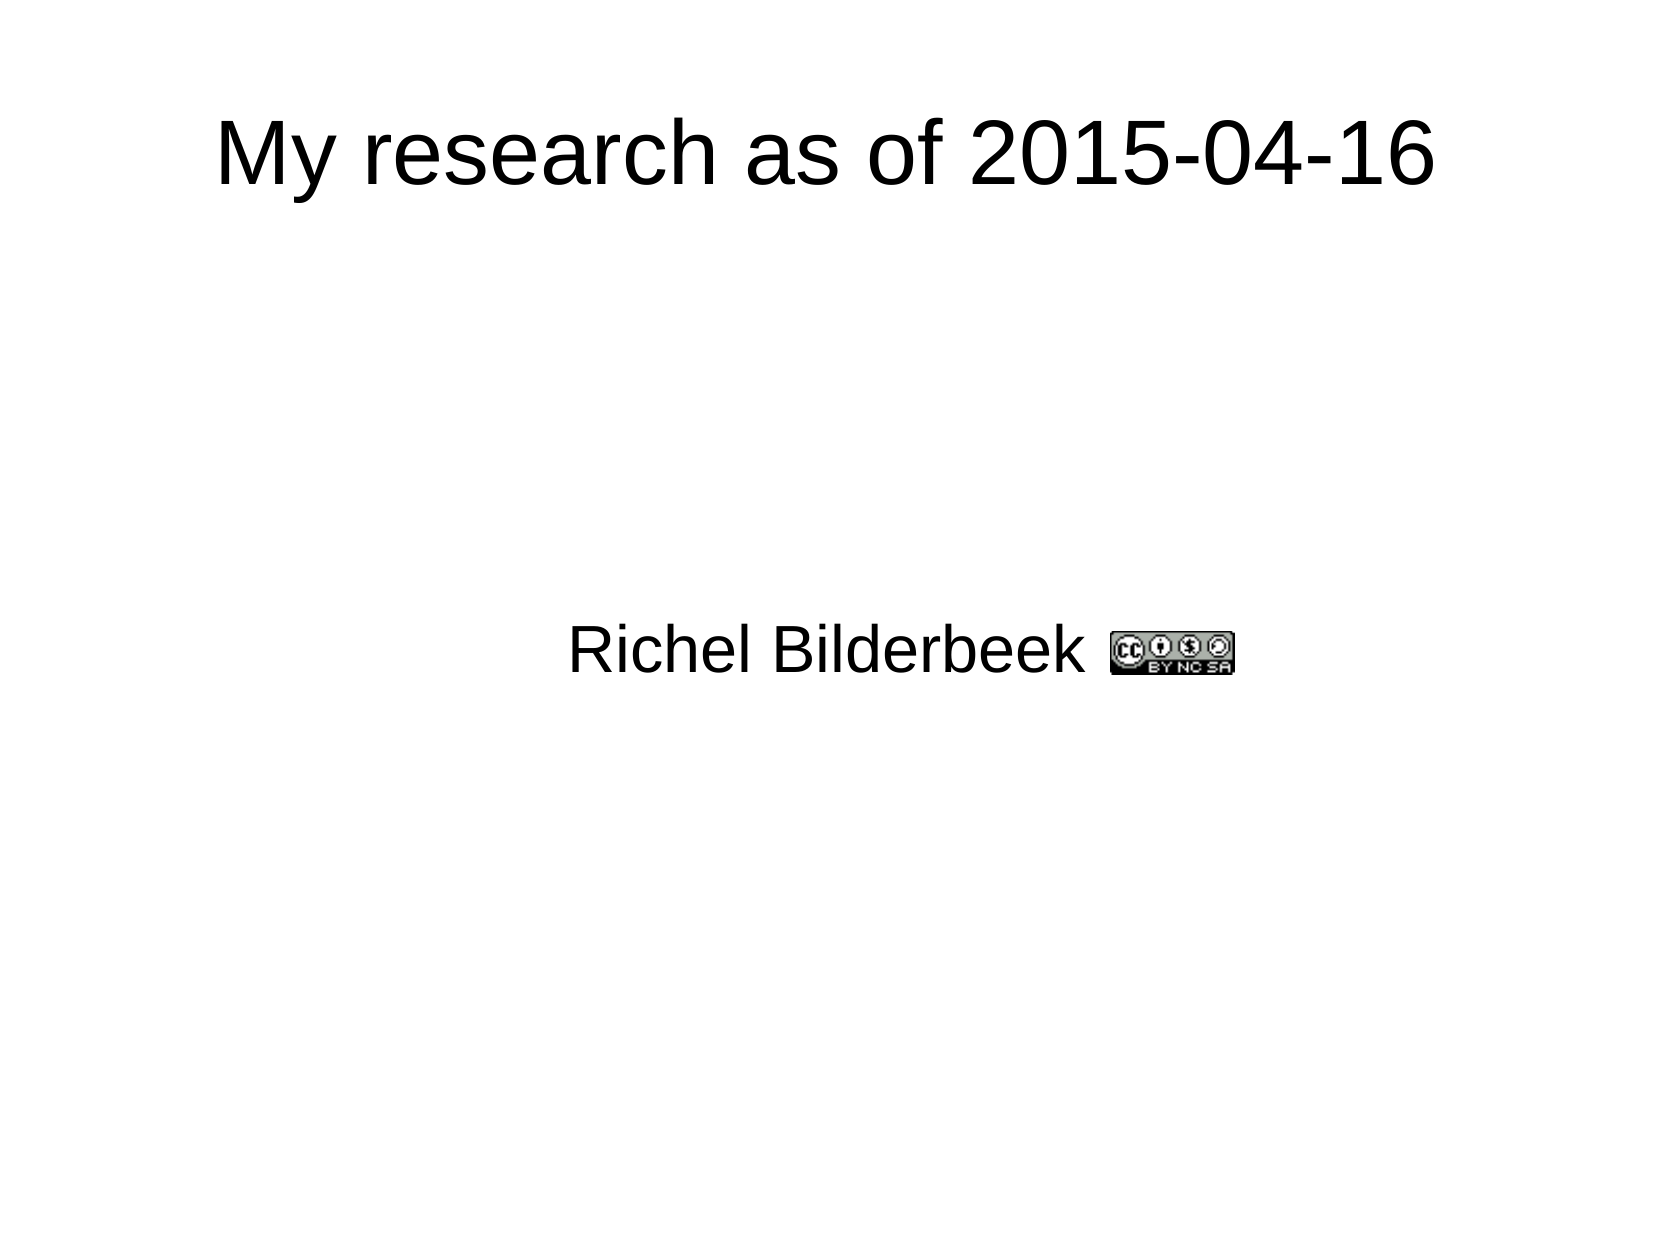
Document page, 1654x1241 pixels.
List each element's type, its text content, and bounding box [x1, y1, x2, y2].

picture [1110, 631, 1235, 676]
title My research as of 2015-04-16 [82, 49, 1571, 257]
subtitle Richel Bilderbeek [82, 290, 1571, 1010]
